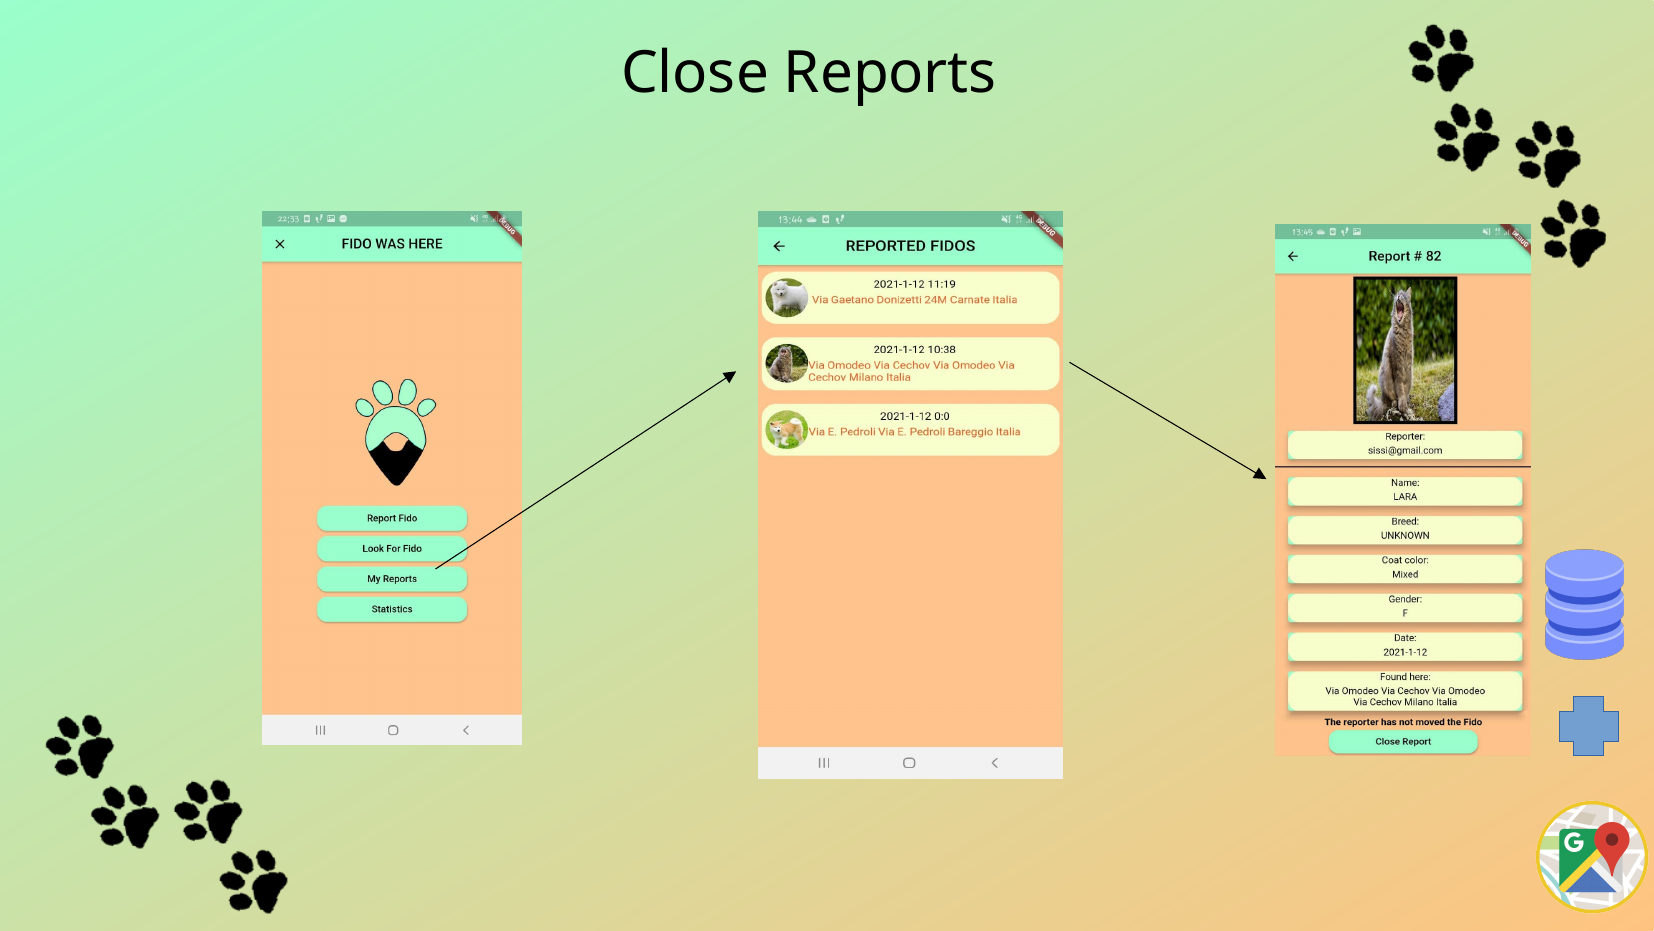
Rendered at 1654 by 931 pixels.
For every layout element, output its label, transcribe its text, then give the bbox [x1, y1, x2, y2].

picture [758, 211, 1063, 779]
picture [1530, 795, 1654, 919]
subtitle Close Reports [425, 0, 1193, 186]
text_box [1559, 696, 1619, 756]
picture [0, 211, 522, 931]
picture [1275, 0, 1654, 756]
